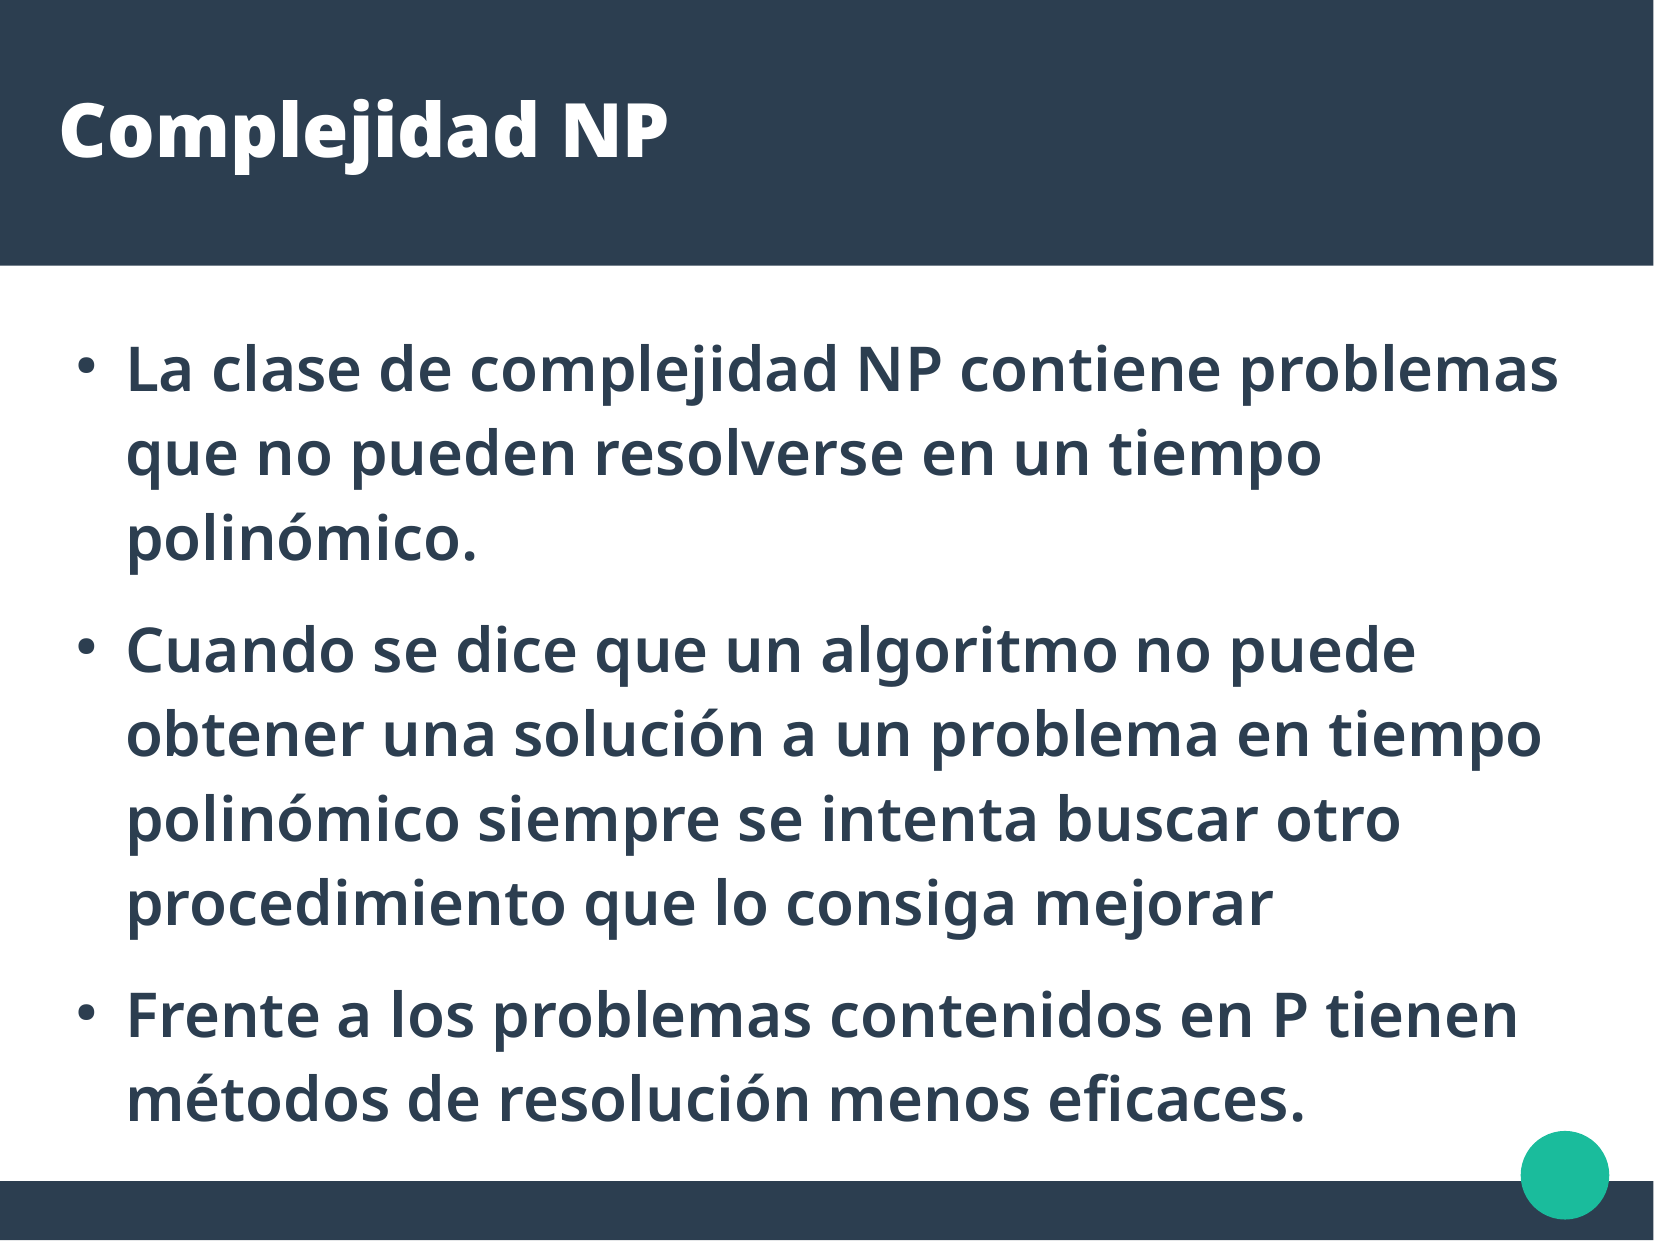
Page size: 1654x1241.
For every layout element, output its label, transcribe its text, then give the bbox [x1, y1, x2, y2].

list La clase de complejidad NP contiene problemas que no pueden resolverse en un tiempo polinómico. Cuando se dice que un algoritmo no puede obtener una solución a un problema en tiempo polinómico siempre se intenta buscar otro procedimiento que lo consiga mejorar Frente a los problemas contenidos en P tienen métodos de resolución menos eficaces. [59, 324, 1595, 1152]
title Complejidad NP [59, 49, 1595, 207]
